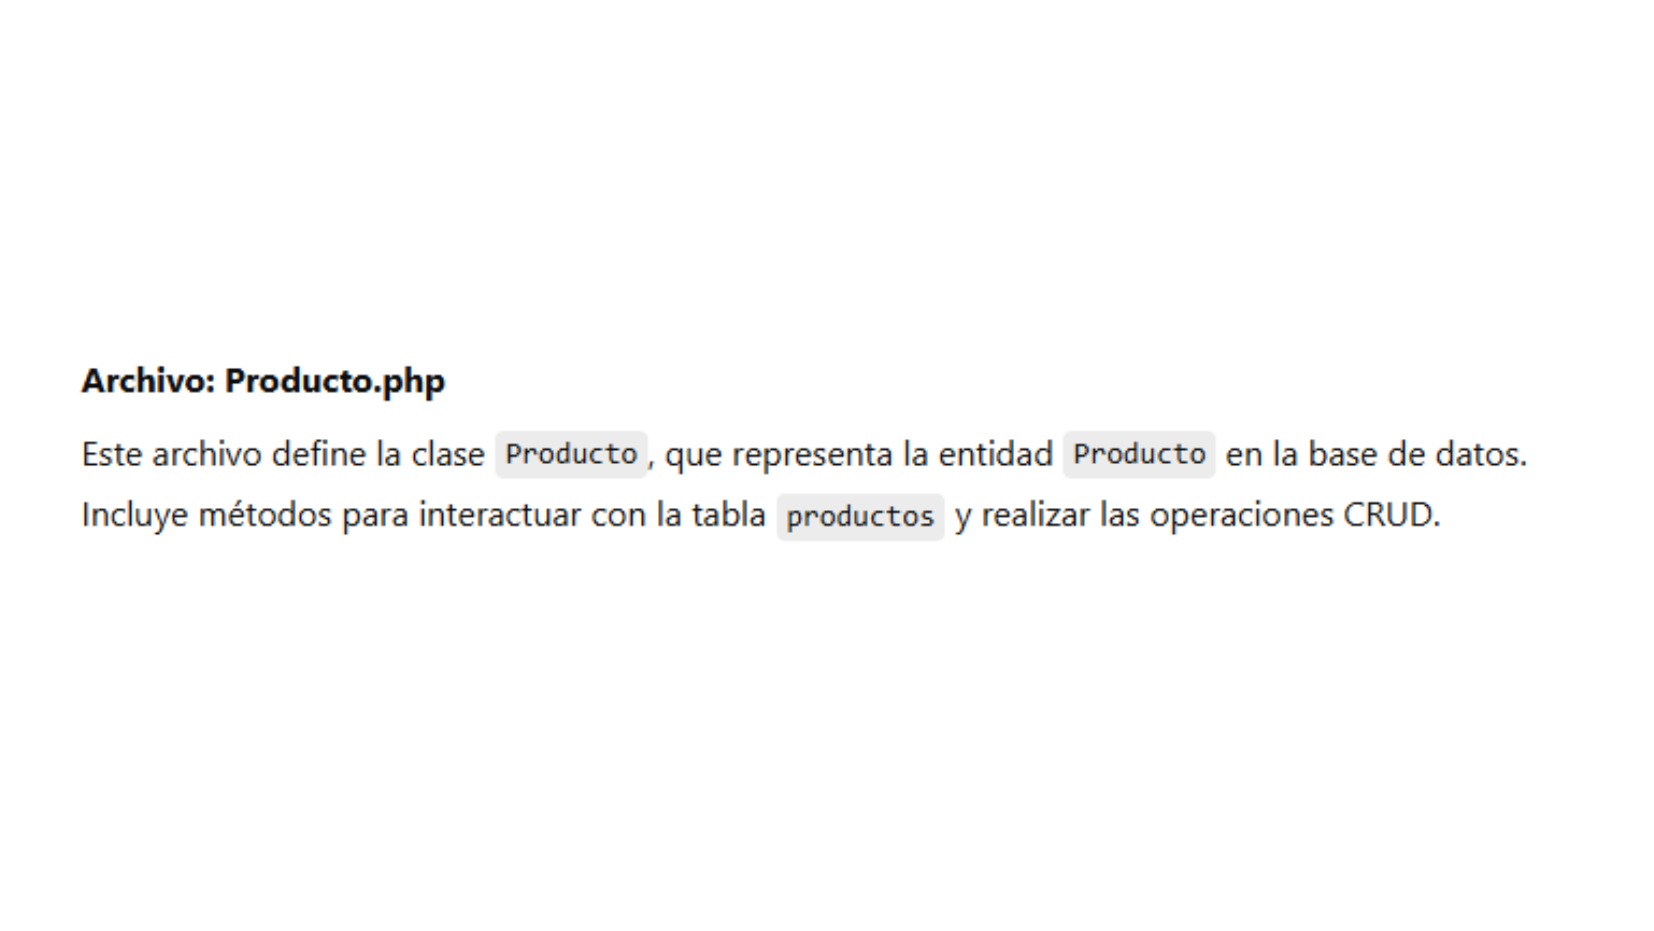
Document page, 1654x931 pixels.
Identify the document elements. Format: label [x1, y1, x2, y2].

picture [29, 313, 1625, 562]
